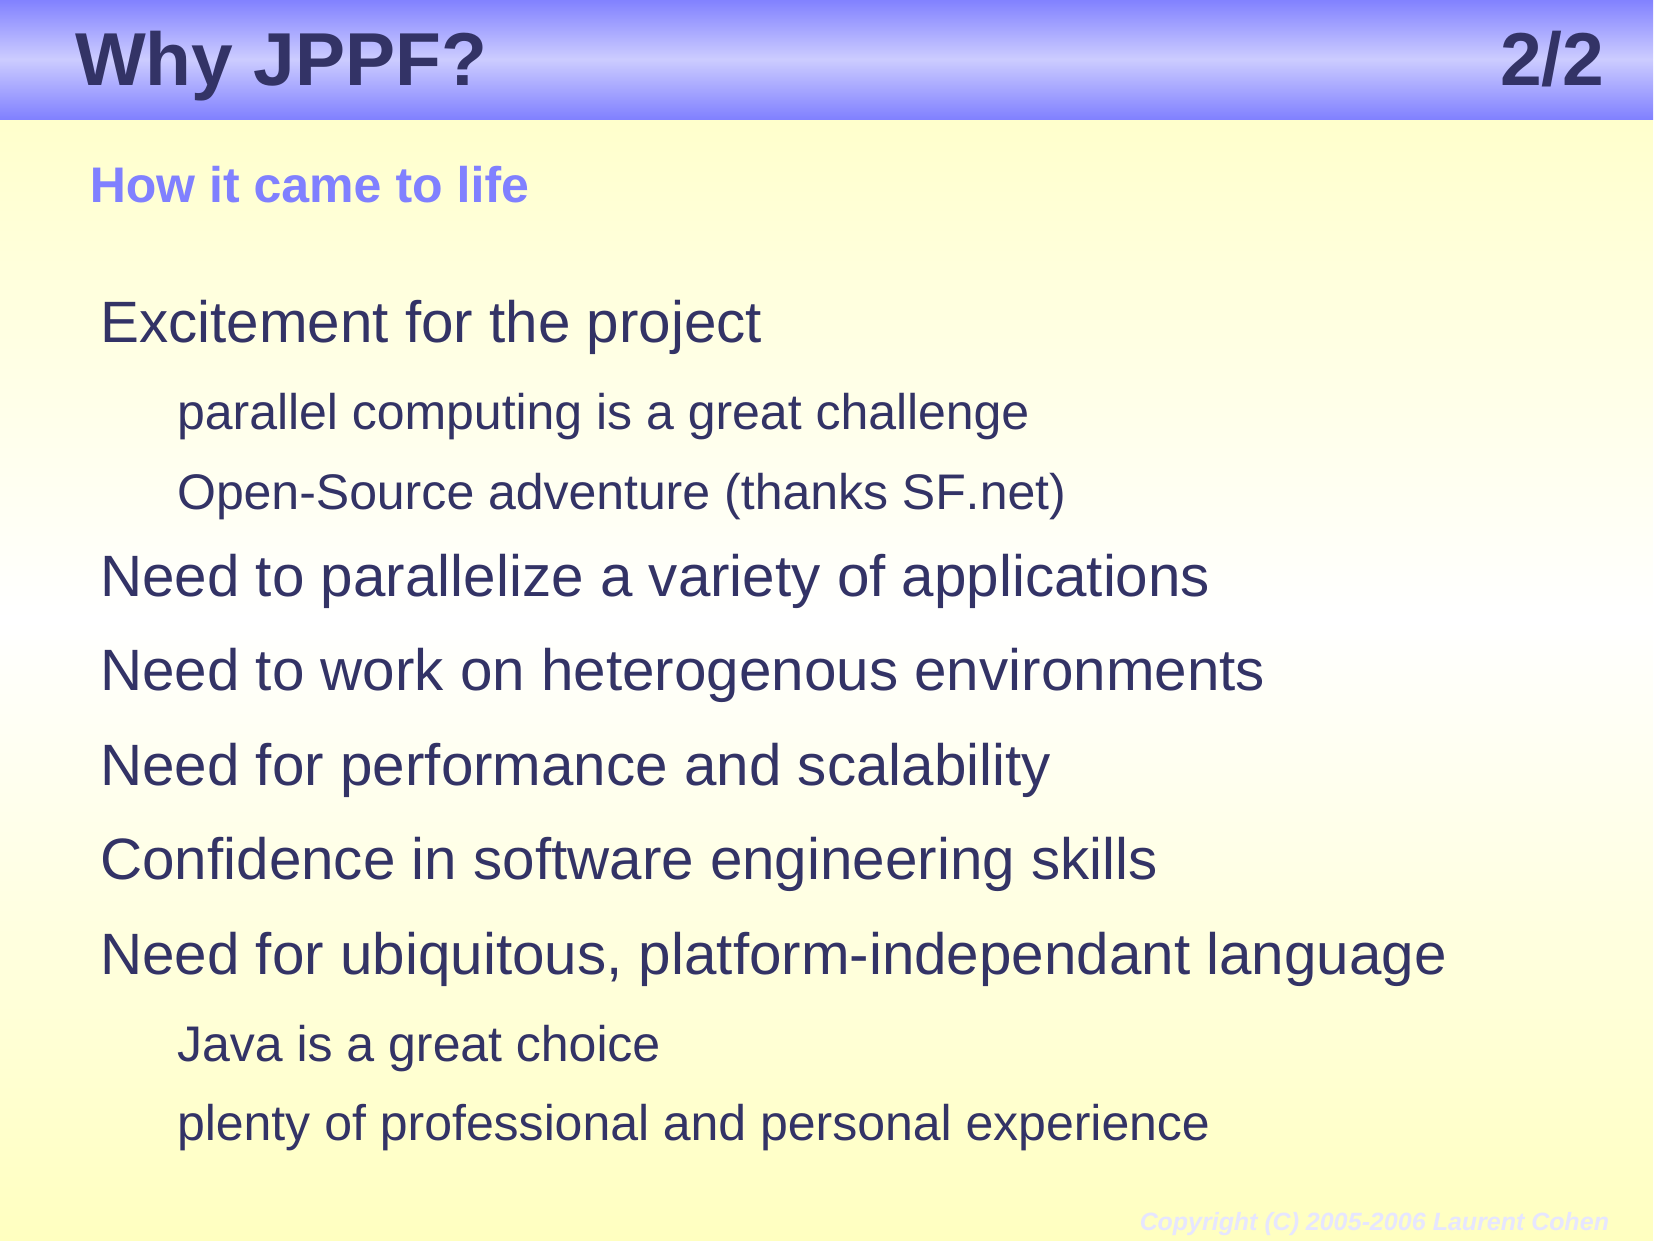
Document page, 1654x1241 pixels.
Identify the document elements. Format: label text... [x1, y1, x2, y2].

title Why JPPF? 2/2 [0, 0, 1653, 120]
text_box How it came to life [75, 150, 938, 226]
list Excitement for the project parallel computing is a great challenge Open-Source adventure (thanks SF.net) Need to parallelize a variety of applications Need to work on heterogenous environments Need for performance and scalability Confidence in software engineering skills Need for ubiquitous, platform-independant language Java is a great choice plenty of professional and personal experience [82, 290, 1571, 1182]
